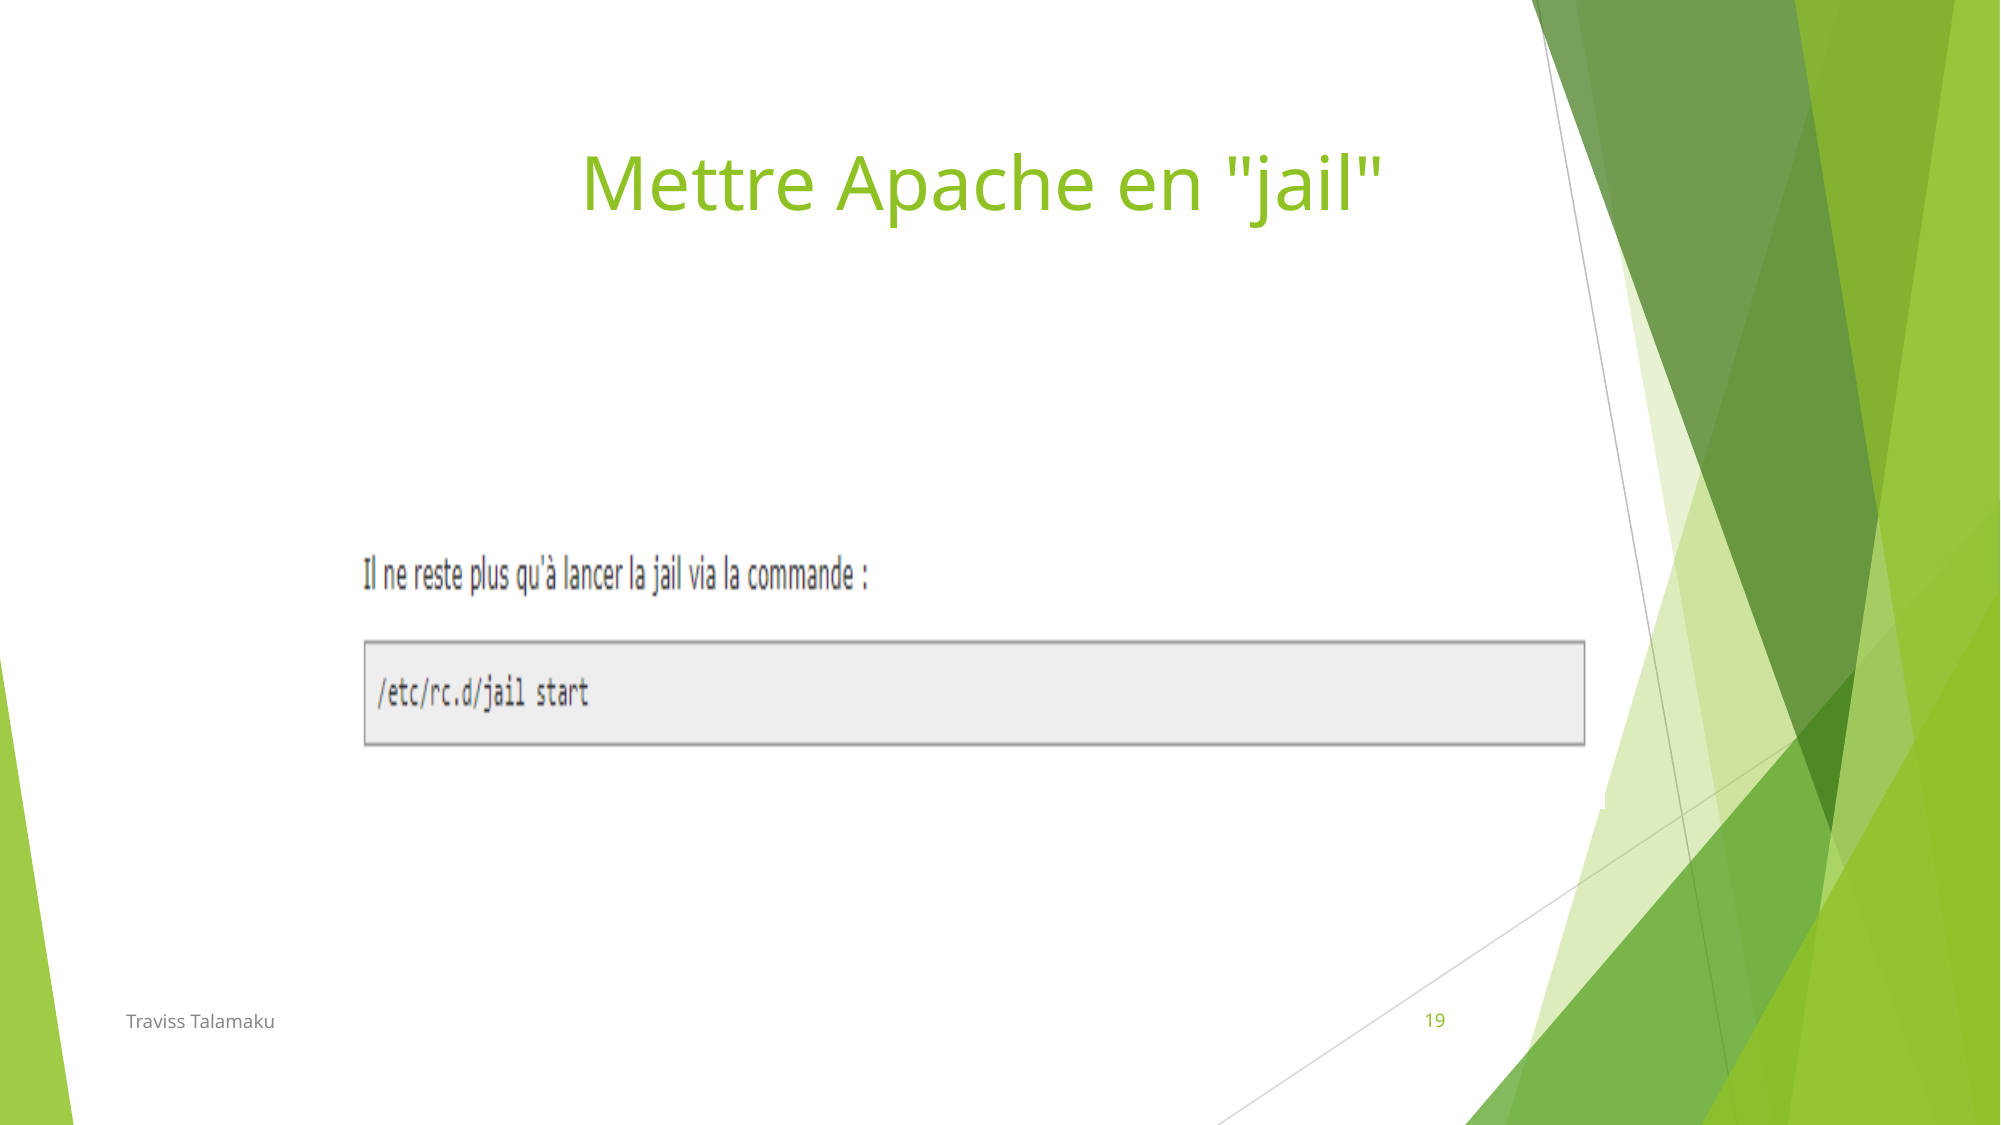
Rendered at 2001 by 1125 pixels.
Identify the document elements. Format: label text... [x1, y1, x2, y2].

title Mettre Apache en "jail" [120, 128, 1846, 346]
picture [361, 522, 1605, 809]
text_box Traviss Talamaku [111, 991, 1145, 1051]
text_box [1409, 991, 1522, 1051]
